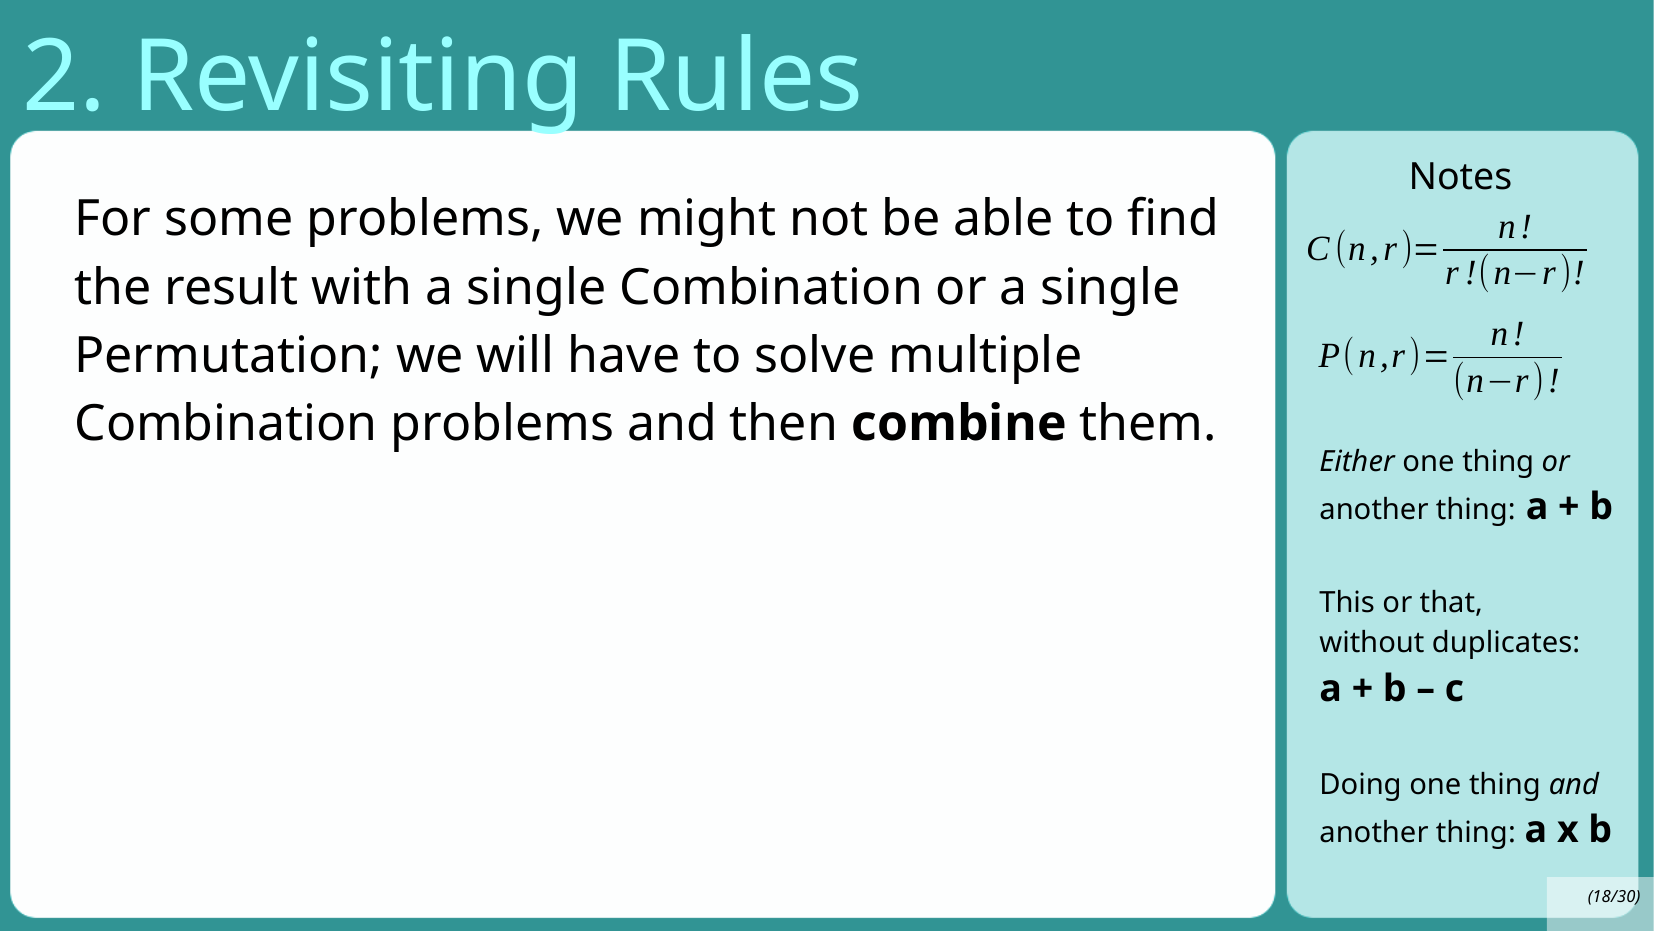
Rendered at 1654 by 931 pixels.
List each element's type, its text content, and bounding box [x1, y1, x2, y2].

picture [0, 0, 1654, 931]
chart [1307, 314, 1571, 402]
text_box For some problems, we might not be able to find the result with a single Combination or a single Permutation; we will have to solve multiple Combination problems and then combine them. [74, 182, 1244, 595]
text_box (<number>/30) [1546, 877, 1654, 931]
text_box Either one thing or another thing: a + b This or that, without duplicates: a + b – c Doing one thing and another thing: a x b [1304, 432, 1630, 789]
chart [1297, 207, 1598, 295]
title 2. Revisiting Rules [22, 13, 1511, 130]
text_box Notes [1290, 141, 1631, 395]
